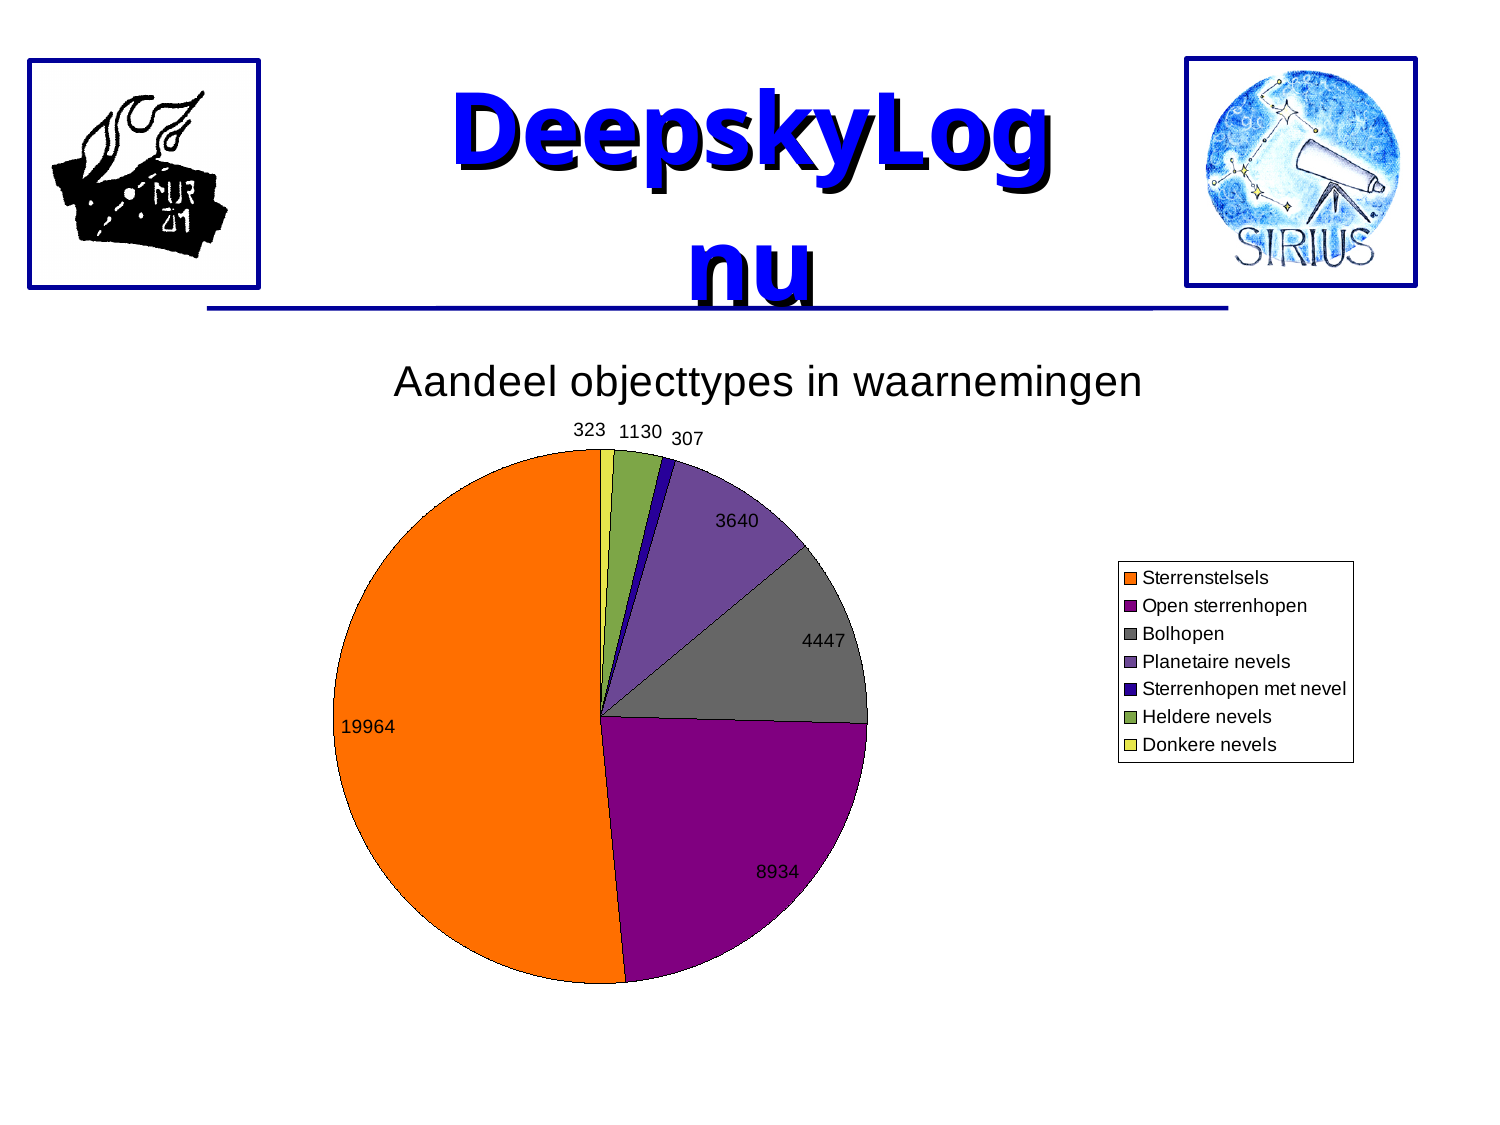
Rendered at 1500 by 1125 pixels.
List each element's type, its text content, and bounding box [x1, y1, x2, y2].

title DeepskyLog nu [175, 54, 1326, 331]
chart [0, 331, 1500, 997]
picture [1326, 63, 1411, 281]
picture [32, 63, 175, 284]
